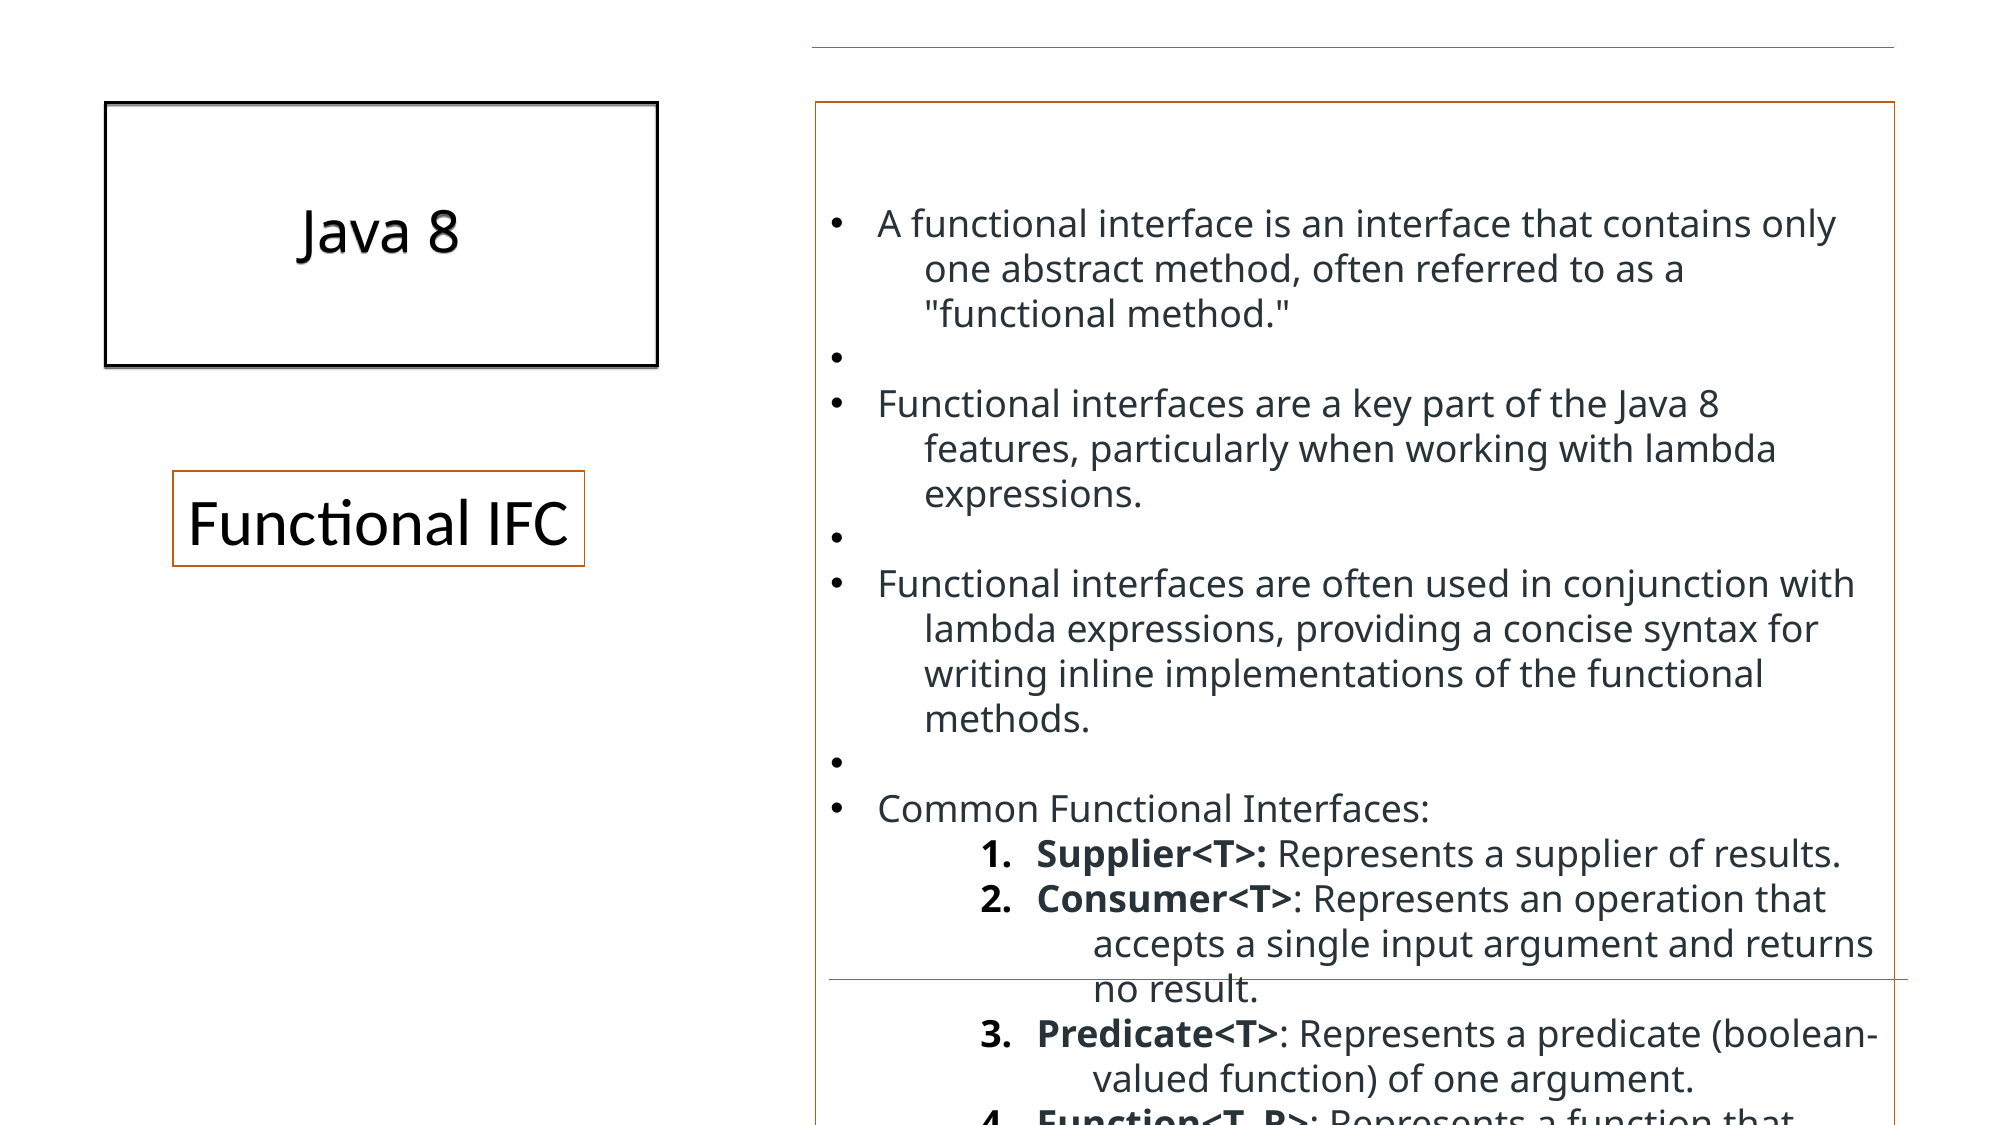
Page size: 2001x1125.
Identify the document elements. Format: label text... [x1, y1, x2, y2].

text_box For example, a Web browser can do several things at the same time: A functional interface is an interface that contains only one abstract method, often referred to as a "functional method." Functional interfaces are a key part of the Java 8 features, particularly when working with lambda expressions. Functional interfaces are often used in conjunction with lambda expressions, providing a concise syntax for writing inline implementations of the functional methods. Common Functional Interfaces: Supplier<T>: Represents a supplier of results. Consumer<T>: Represents an operation that accepts a single input argument and returns no result. Predicate<T>: Represents a predicate (boolean-valued function) of one argument. Function<T, R>: Represents a function that takes one [815, 102, 1894, 1125]
text_box Functional IFC [173, 471, 584, 566]
title Java 8 [105, 102, 658, 366]
